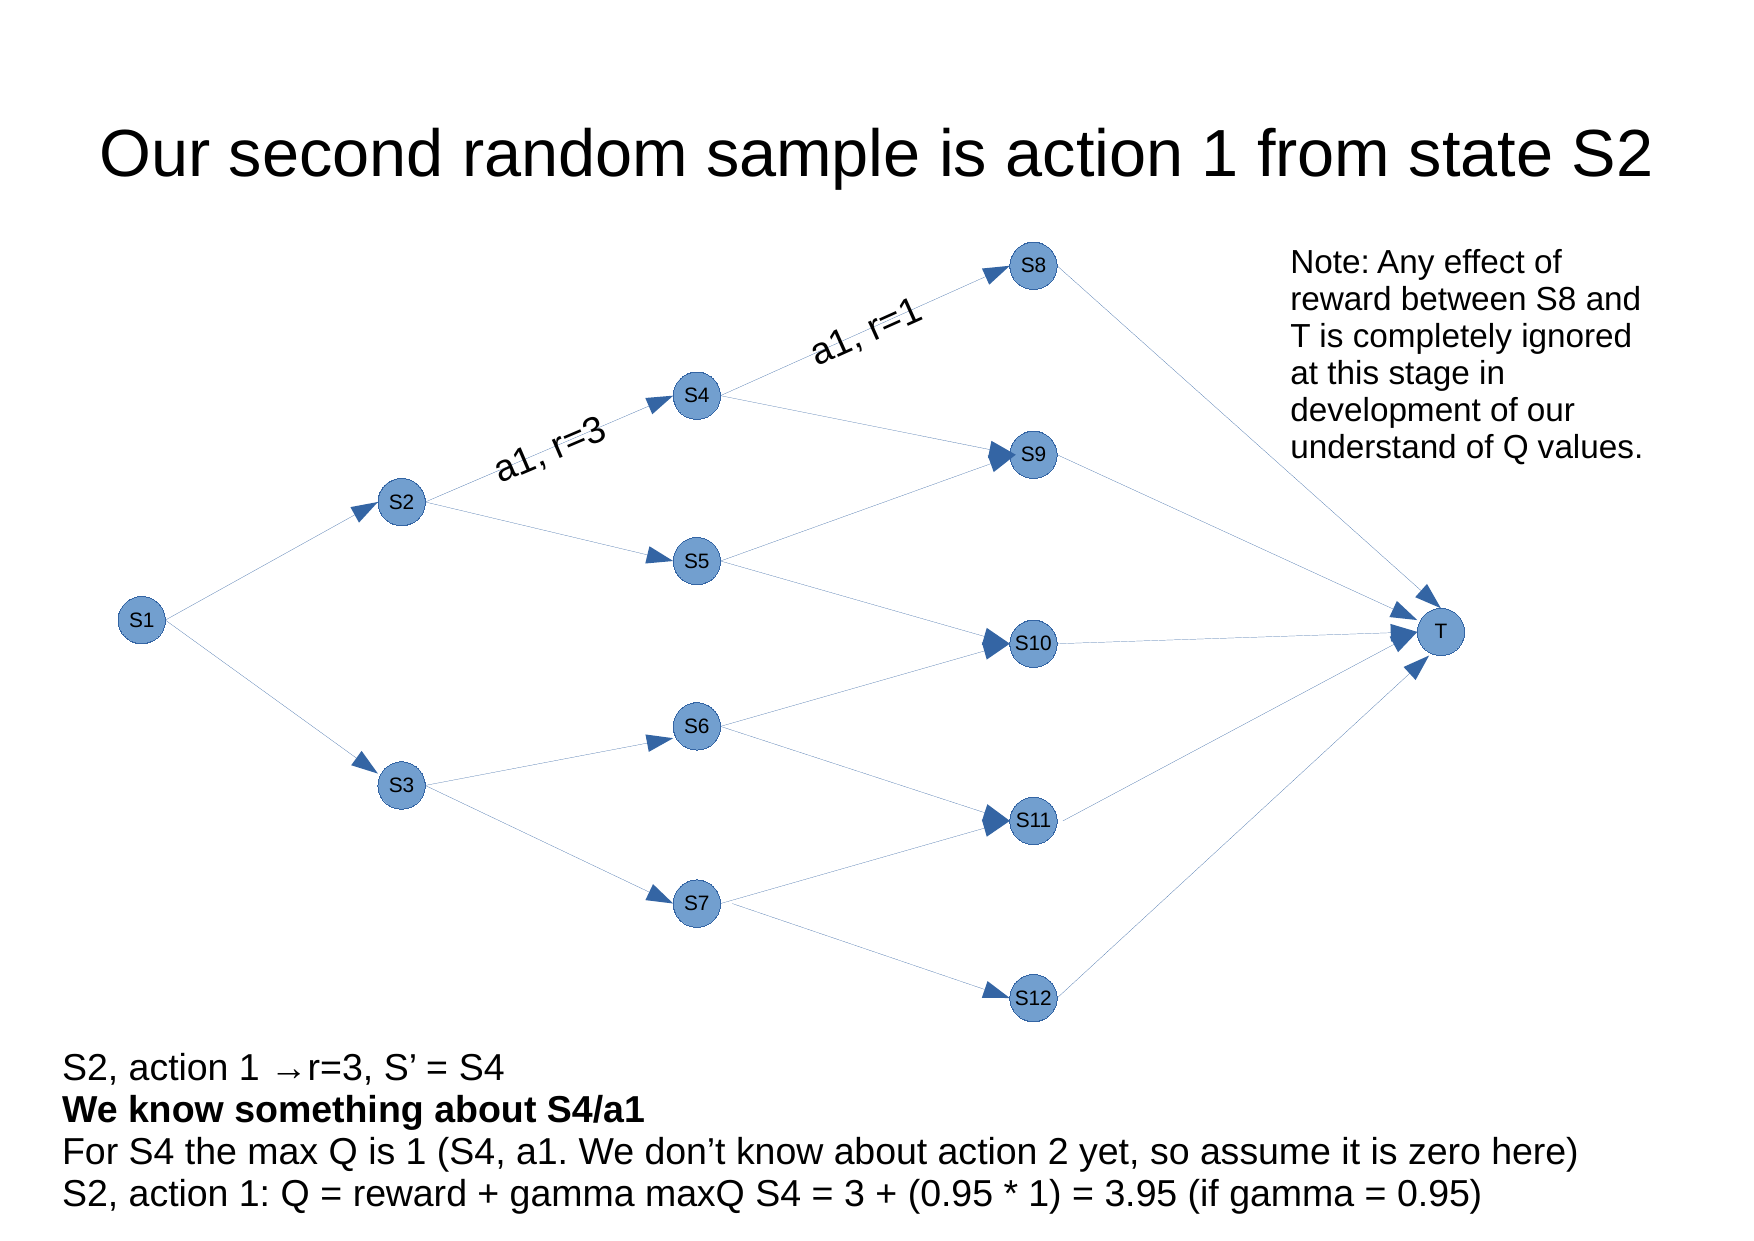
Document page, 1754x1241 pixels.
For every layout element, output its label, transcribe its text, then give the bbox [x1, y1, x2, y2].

text_box S9 [1010, 431, 1058, 479]
text_box Note: Any effect of reward between S8 and T is completely ignored at this stage in development of our understand of Q values. [1275, 236, 1678, 533]
text_box S2, action 1 →r=3, S’ = S4 We know something about S4/a1 For S4 the max Q is 1 (S4, a1. We don’t know about action 2 yet, so assume it is zero here) S2, action 1: Q = reward + gamma maxQ S4 = 3 + (0.95 * 1) = 3.95 (if gamma = 0.95) [47, 1039, 1689, 1241]
text_box S10 [1009, 620, 1058, 668]
text_box S11 [1009, 797, 1058, 845]
text_box S7 [673, 879, 721, 928]
title Our second random sample is action 1 from state S2 [87, 49, 1667, 257]
text_box T [1417, 608, 1465, 656]
text_box S1 [118, 596, 166, 644]
text_box S12 [1009, 974, 1058, 1022]
text_box S6 [673, 702, 721, 751]
text_box S5 [673, 537, 721, 585]
text_box S4 [673, 372, 721, 420]
text_box S8 [1009, 257, 1058, 290]
text_box S3 [377, 761, 426, 810]
text_box S2 [378, 478, 426, 526]
